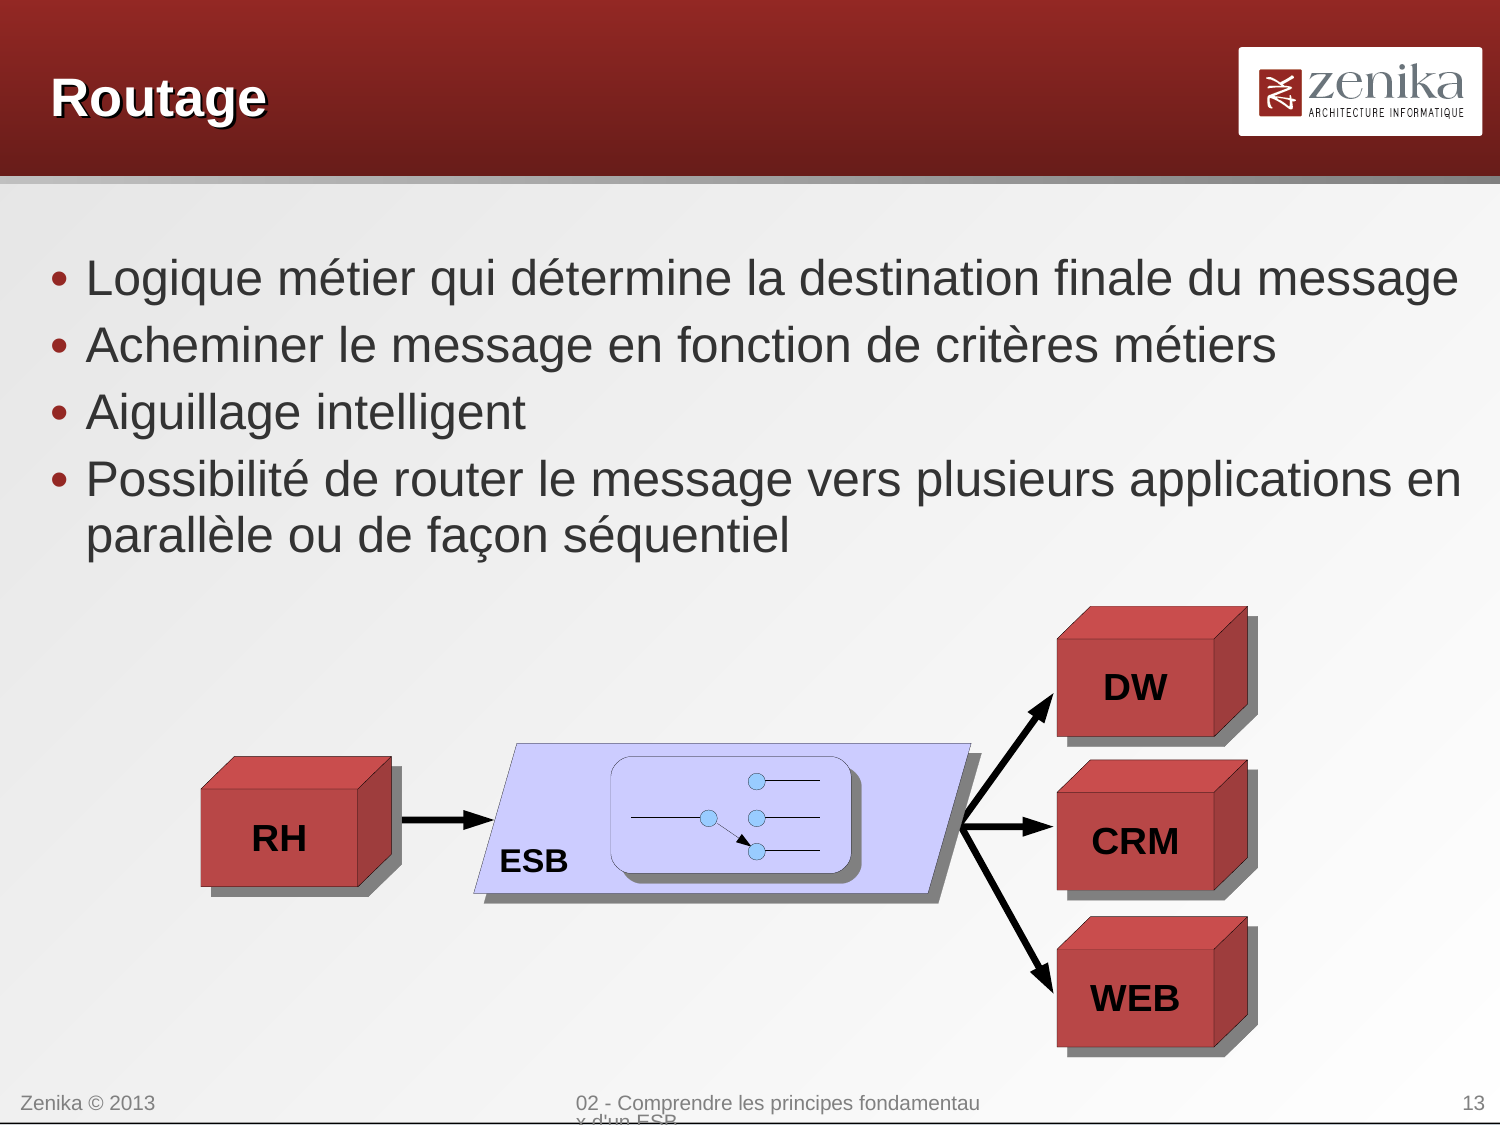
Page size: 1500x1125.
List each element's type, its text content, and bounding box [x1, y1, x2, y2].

picture [200, 606, 1258, 1058]
picture [1257, 58, 1464, 125]
list Logique métier qui détermine la destination finale du message Acheminer le message en fonction de critères métiers Aiguillage intelligent Possibilité de router le message vers plusieurs applications en parallèle ou de façon séquentiel [50, 250, 1477, 1064]
title Routage [50, 22, 1206, 172]
